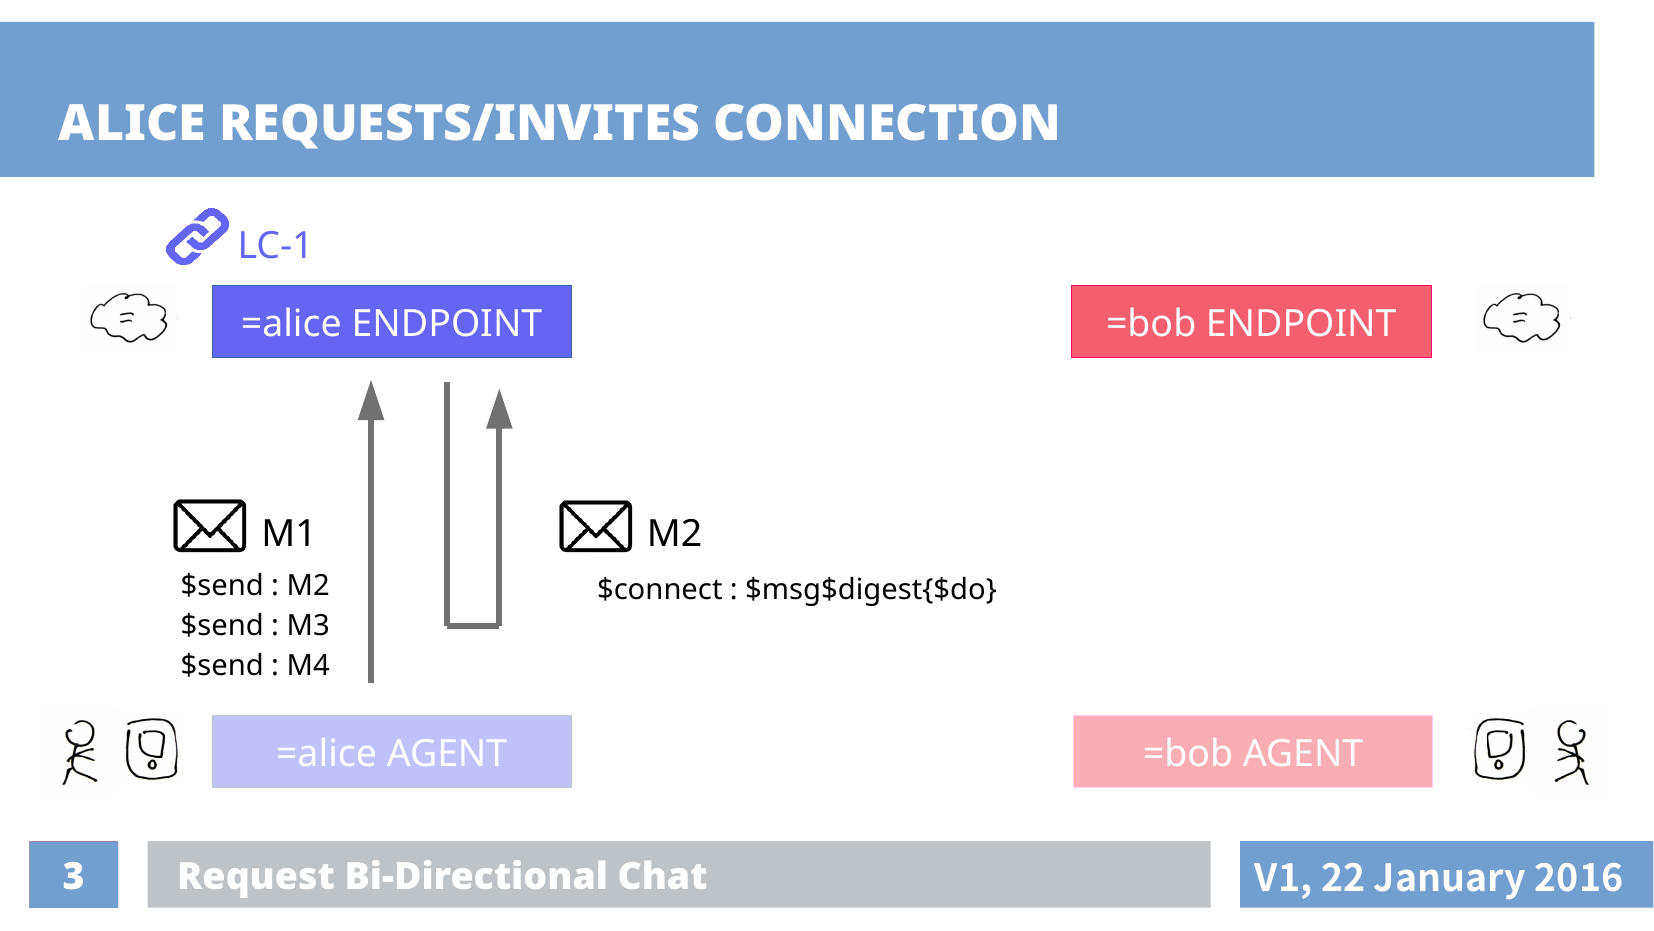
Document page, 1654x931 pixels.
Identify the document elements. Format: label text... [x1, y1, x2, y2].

text_box $connect : $msg$digest{$do} [493, 527, 1015, 650]
picture [82, 283, 178, 353]
picture [1475, 283, 1571, 353]
picture [166, 208, 229, 265]
text_box =alice ENDPOINT [212, 285, 572, 358]
picture [40, 706, 182, 798]
text_box M2 [632, 499, 718, 558]
picture [170, 496, 249, 555]
picture [1469, 706, 1611, 798]
text_box =alice AGENT [212, 715, 572, 788]
text_box LC-1 [219, 208, 340, 274]
picture [556, 497, 635, 555]
text_box $send : M2 $send : M3 $send : M4 [0, 561, 348, 686]
text_box =bob ENDPOINT [1071, 285, 1432, 358]
text_box M1 [246, 499, 333, 558]
title ALICE REQUESTS/INVITES CONNECTION [58, 44, 1595, 155]
text_box =bob AGENT [1073, 715, 1433, 788]
